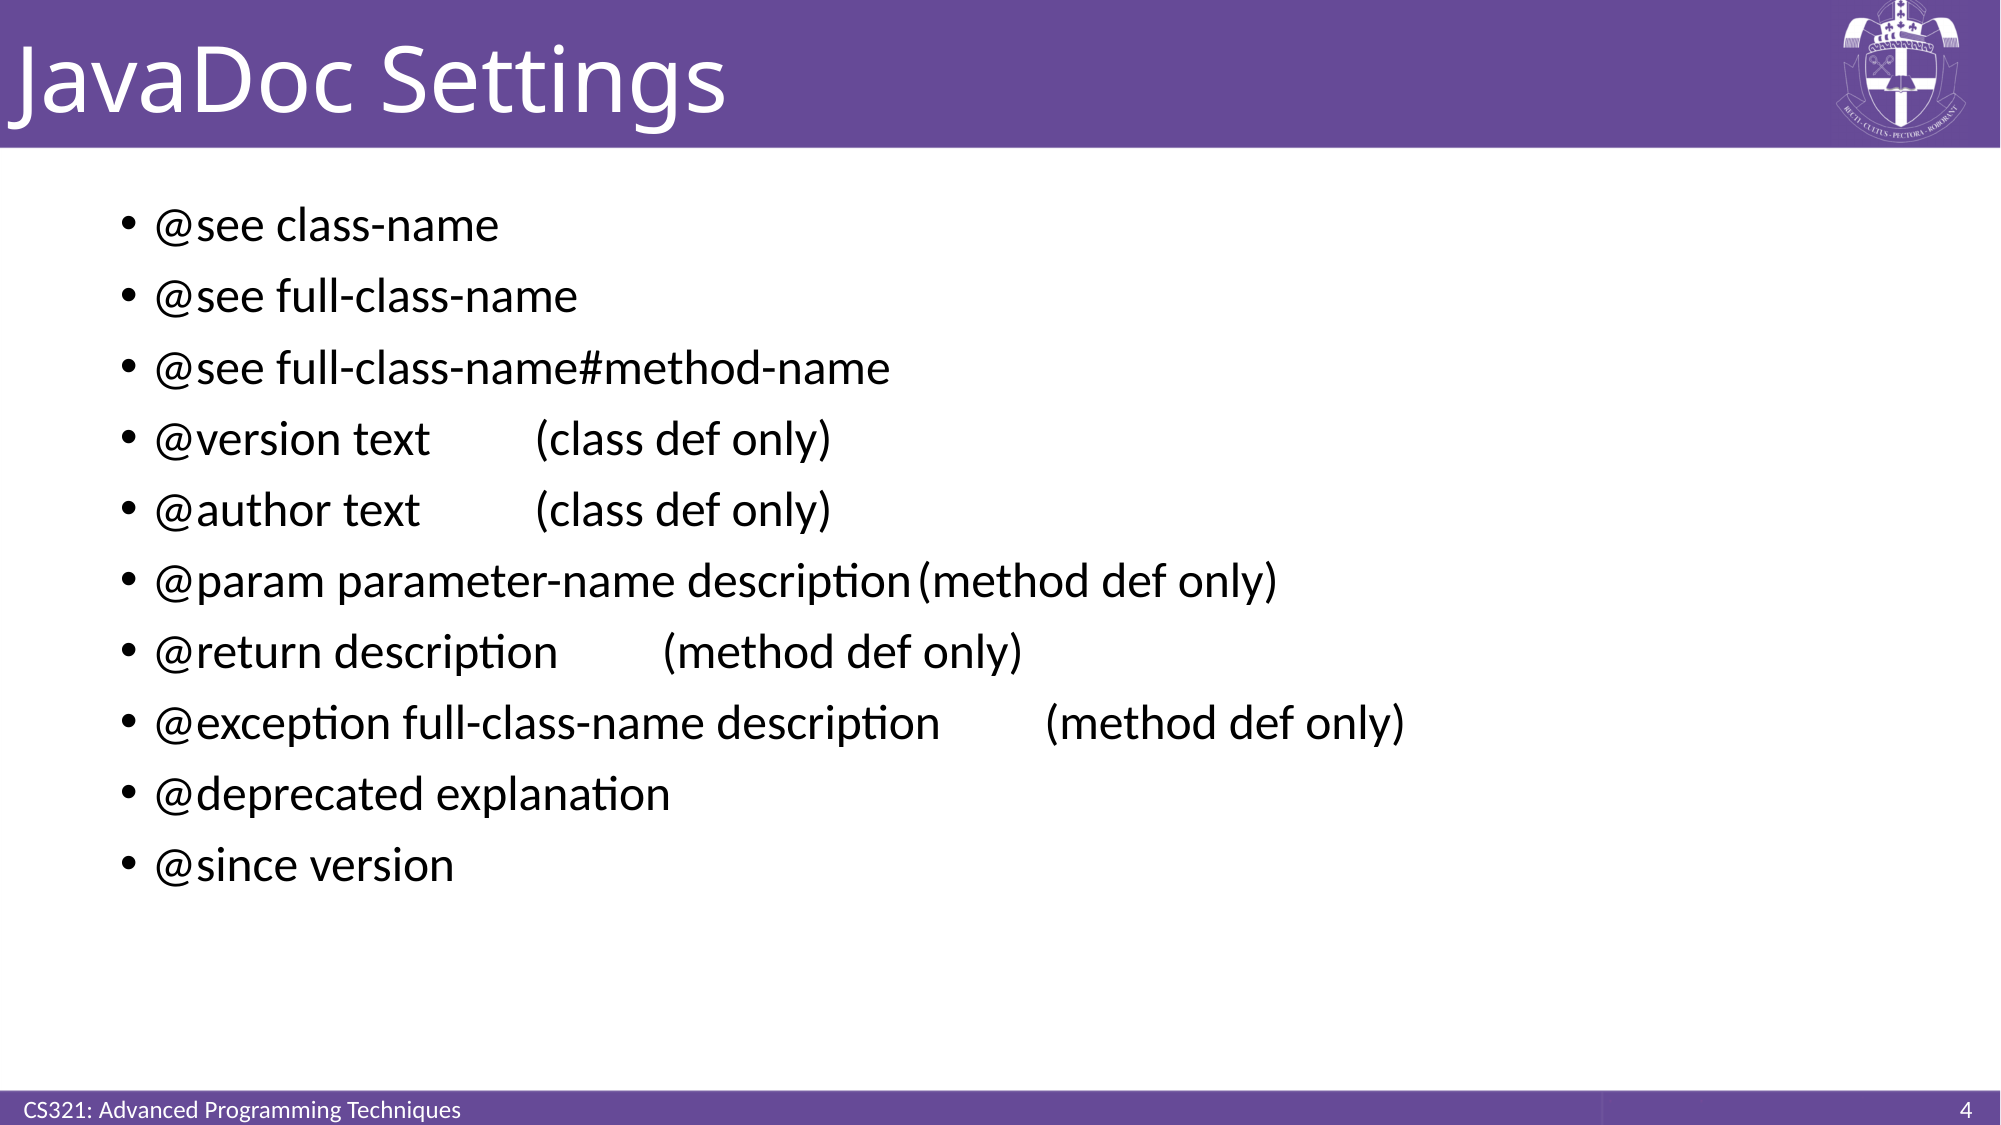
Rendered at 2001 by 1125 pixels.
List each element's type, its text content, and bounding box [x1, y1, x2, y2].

title JavaDoc Settings [0, 0, 1725, 192]
slide_number <number> [1862, 1078, 1994, 1125]
list @see class-name @see full-class-name @see full-class-name#method-name @version text (class def only) @author text (class def only) @param parameter-name description (method def only) @return description (method def only) @exception full-class-name description (method def only) @deprecated explanation @since version [105, 191, 1831, 906]
picture [0, 0, 2001, 1125]
